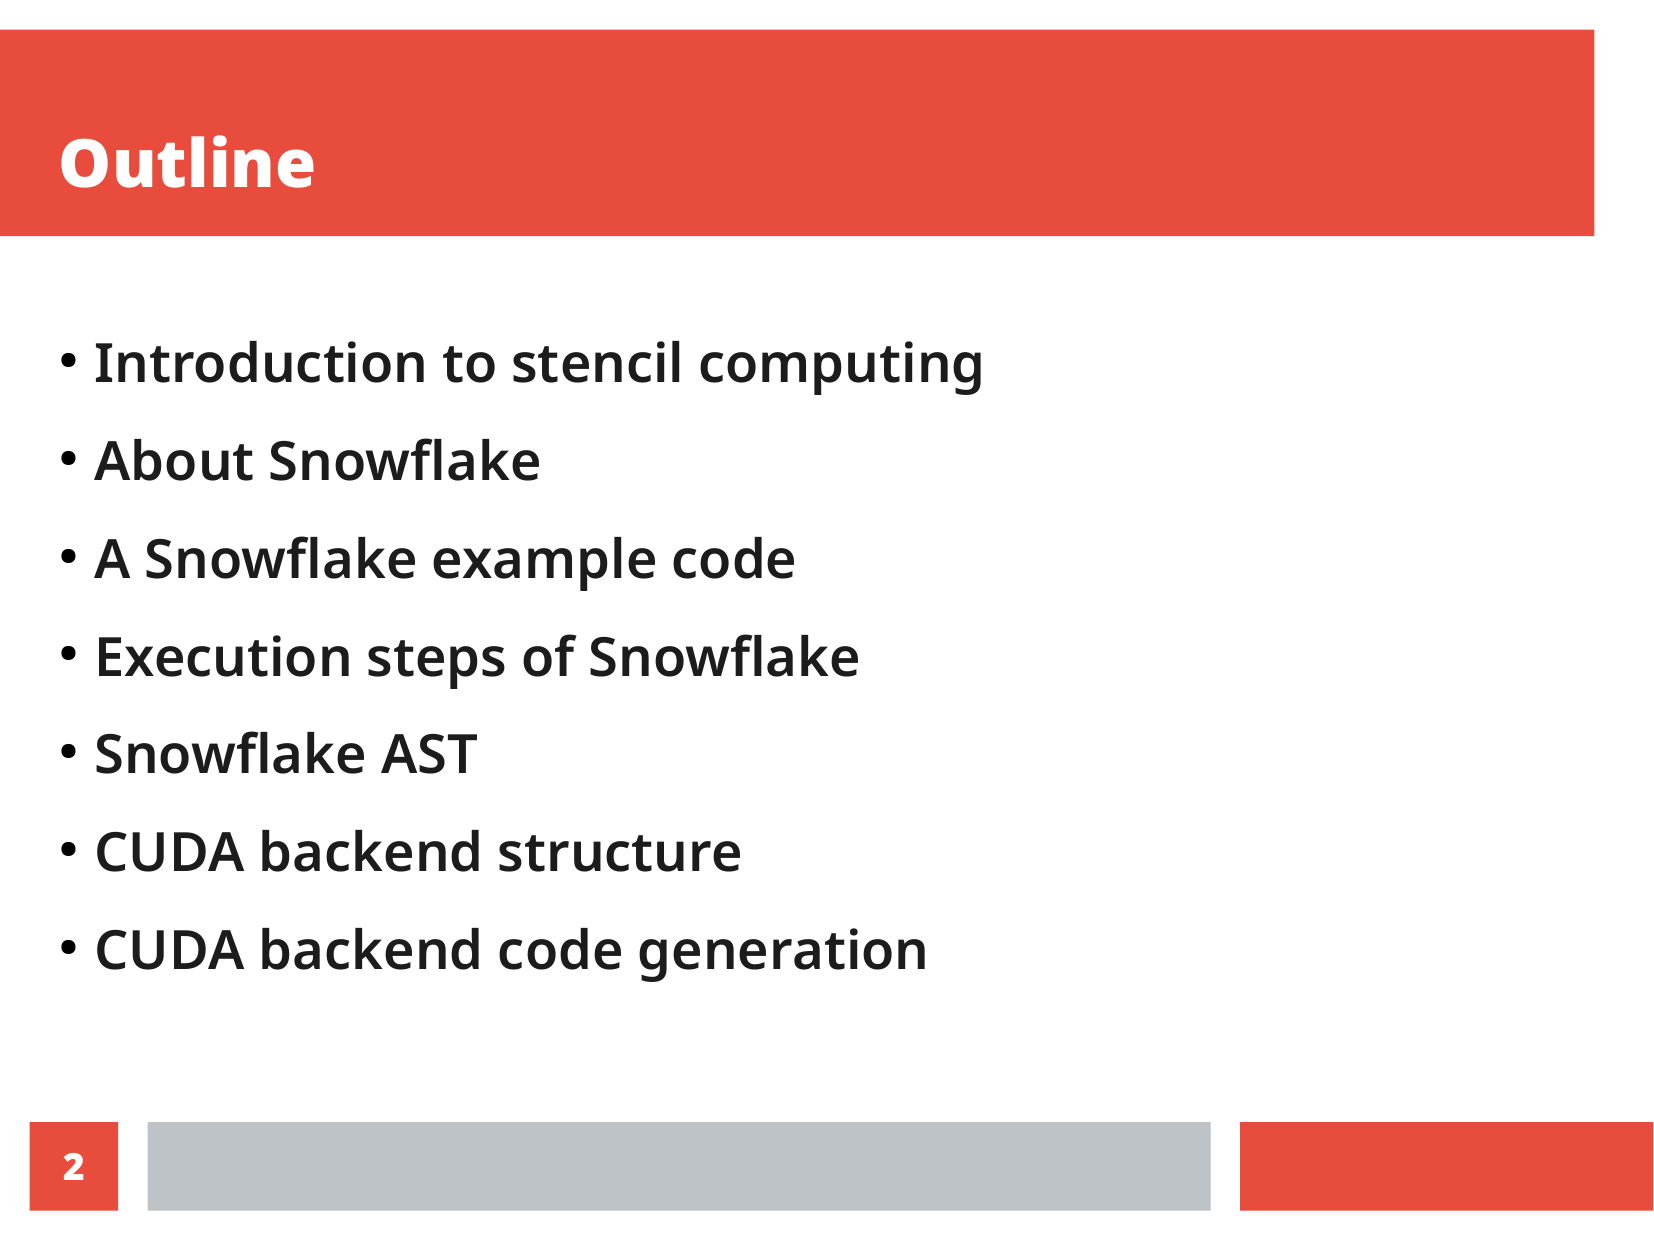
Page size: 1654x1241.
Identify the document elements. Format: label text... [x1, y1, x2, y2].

title Outline [59, 59, 1595, 207]
list Introduction to stencil computing About Snowflake A Snowflake example code Execution steps of Snowflake Snowflake AST CUDA backend structure CUDA backend code generation [59, 324, 1565, 1093]
